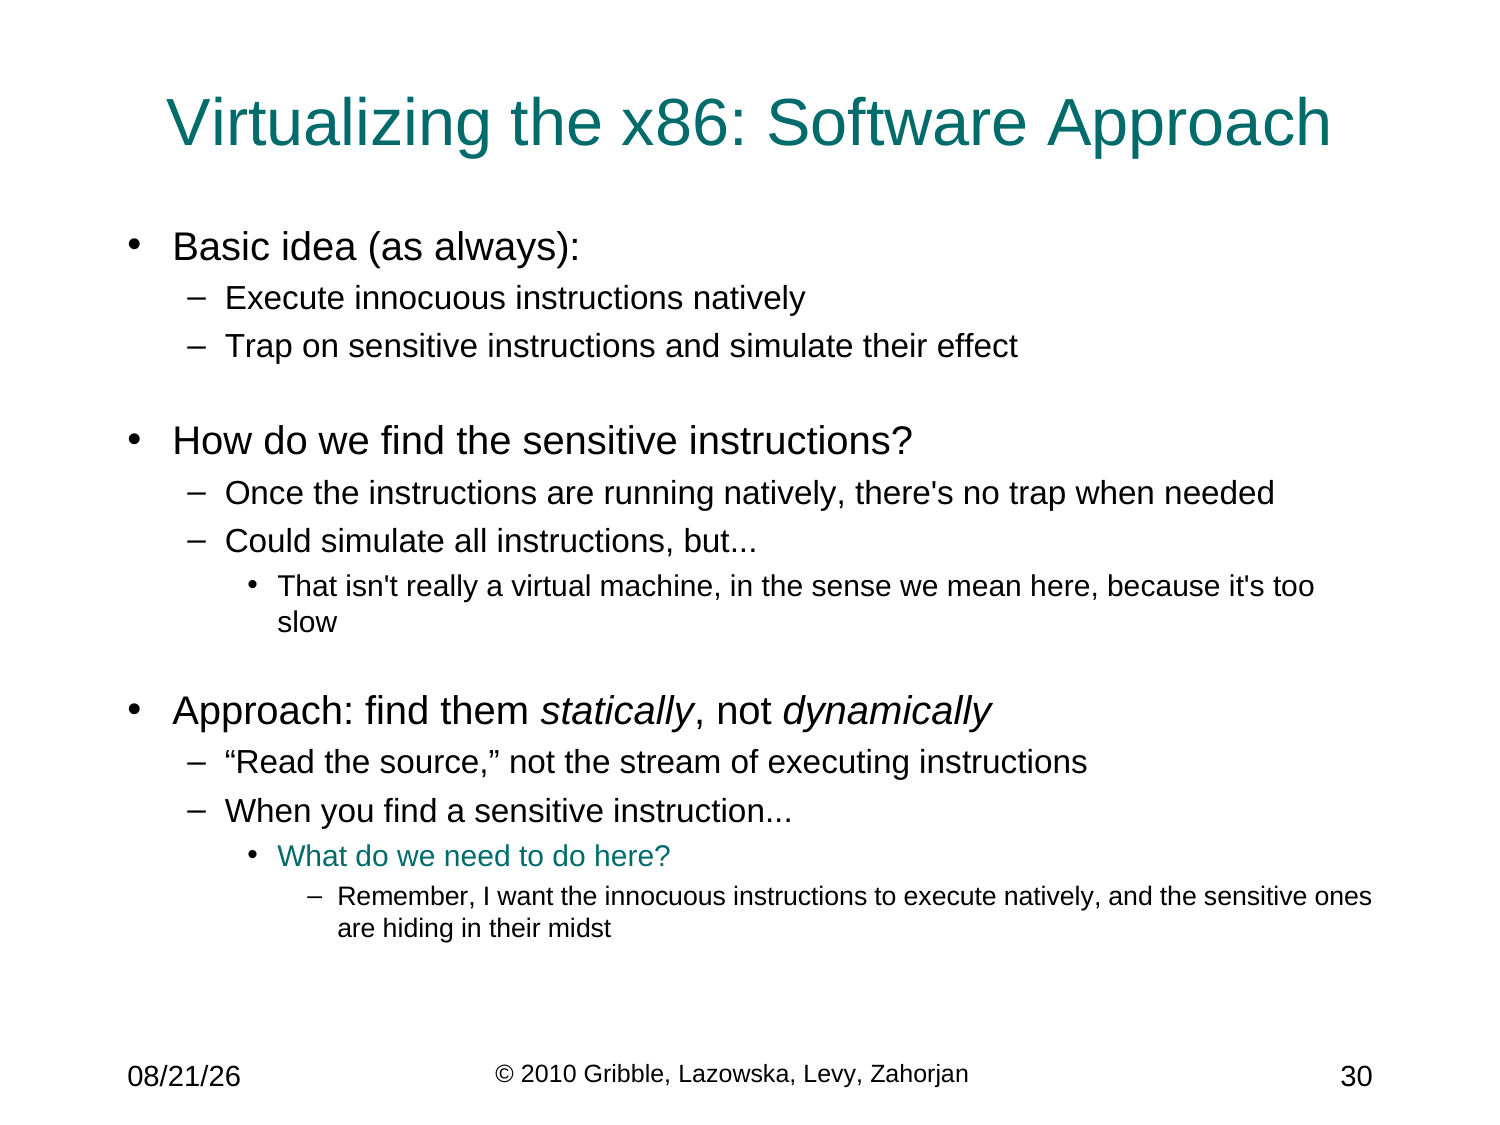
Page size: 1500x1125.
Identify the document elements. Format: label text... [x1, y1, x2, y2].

title Virtualizing the x86: Software Approach [112, 62, 1388, 176]
list Basic idea (as always): Execute innocuous instructions natively Trap on sensitive instructions and simulate their effect How do we find the sensitive instructions? Once the instructions are running natively, there's no trap when needed Could simulate all instructions, but... That isn't really a virtual machine, in the sense we mean here, because it's too slow Approach: find them statically, not dynamically “Read the source,” not the stream of executing instructions When you find a sensitive instruction... What do we need to do here? Remember, I want the innocuous instructions to execute natively, and the sensitive ones are hiding in their midst [112, 212, 1388, 955]
